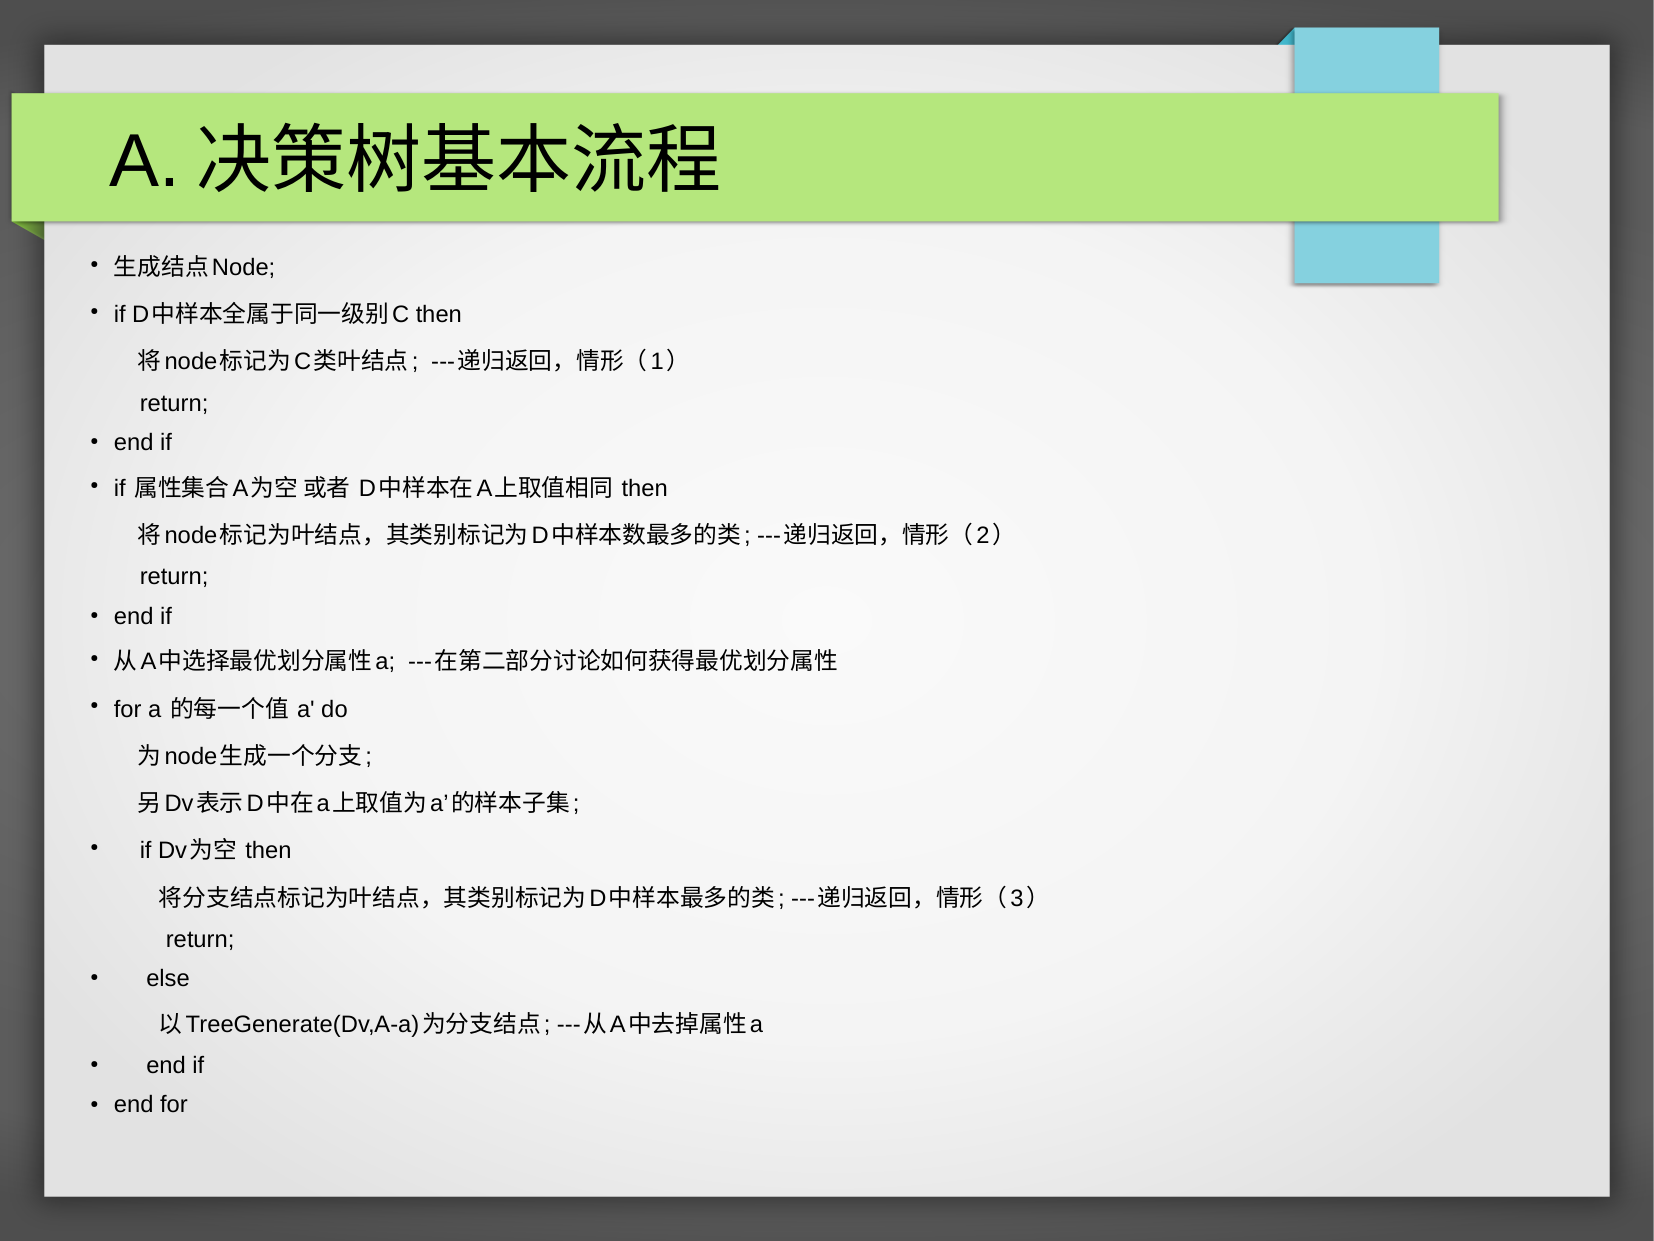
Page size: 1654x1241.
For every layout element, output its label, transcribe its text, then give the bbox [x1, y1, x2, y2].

picture [0, 0, 1654, 1241]
title A.决策树基本流程 [82, 94, 1264, 213]
list 生成结点Node; if D中样本全属于同一级别C then 将node标记为C类叶结点; ---递归返回，情形（1） return; end if if 属性集合A为空 或者 D中样本在A上取值相同 then 将node标记为叶结点，其类别标记为D中样本数最多的类; ---递归返回，情形（2） return; end if 从A中选择最优划分属性a; ---在第二部分讨论如何获得最优划分属性 for a 的每一个值 a' do 为node生成一个分支; 另Dv表示D中在a上取值为a’的样本子集; if Dv为空 then 将分支结点标记为叶结点，其类别标记为D中样本最多的类; ---递归返回，情形（3） return; else 以TreeGenerate(Dv,A-a)为分支结点; ---从A中去掉属性a end if end for [82, 248, 1560, 1146]
